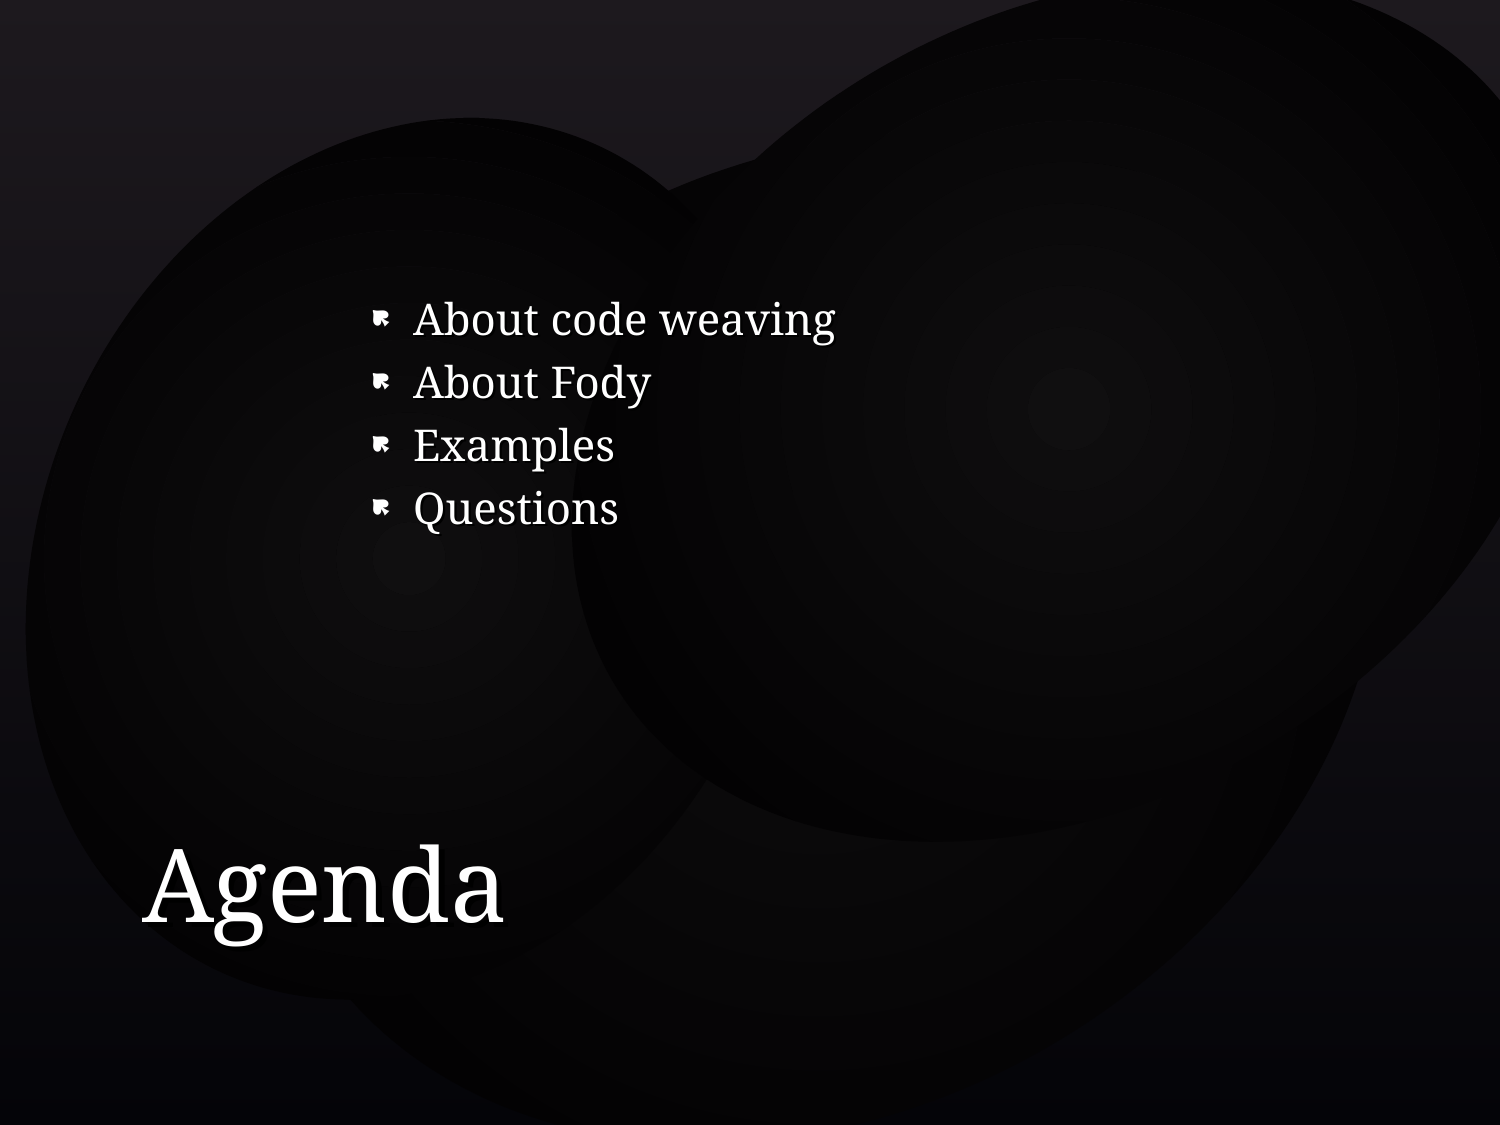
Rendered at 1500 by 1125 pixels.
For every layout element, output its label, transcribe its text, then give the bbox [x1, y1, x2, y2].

title Agenda [127, 800, 1366, 951]
list About code weaving About Fody Examples Questions [350, 112, 1351, 713]
